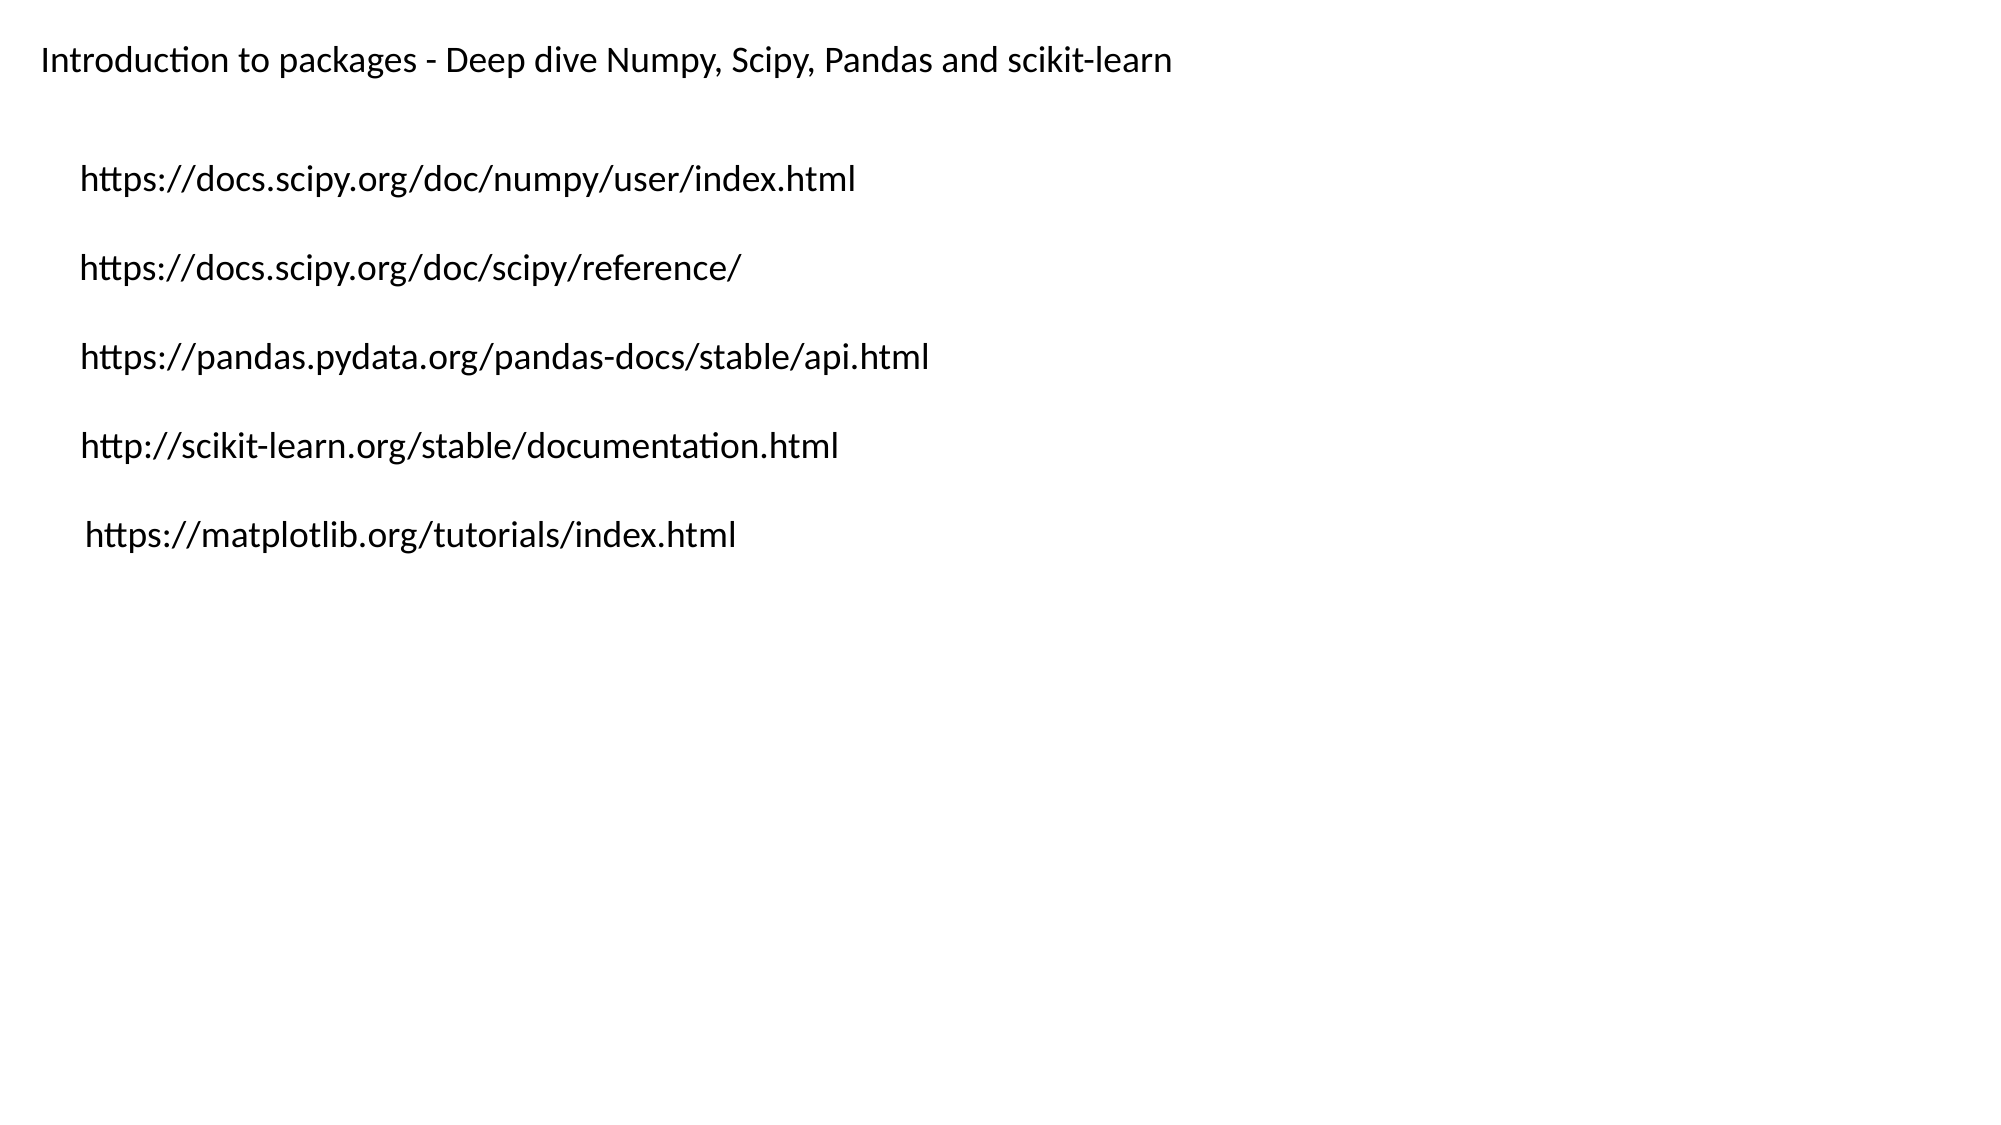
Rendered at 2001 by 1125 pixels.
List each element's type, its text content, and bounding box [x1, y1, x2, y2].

text_box https://matplotlib.org/tutorials/index.html [69, 502, 752, 563]
text_box https://docs.scipy.org/doc/numpy/user/index.html [65, 146, 872, 207]
text_box http://scikit-learn.org/stable/documentation.html [65, 413, 855, 474]
text_box https://docs.scipy.org/doc/scipy/reference/ [64, 235, 758, 296]
text_box Introduction to packages - Deep dive Numpy, Scipy, Pandas and scikit-learn [25, 27, 1341, 88]
text_box https://pandas.pydata.org/pandas-docs/stable/api.html [65, 324, 946, 385]
